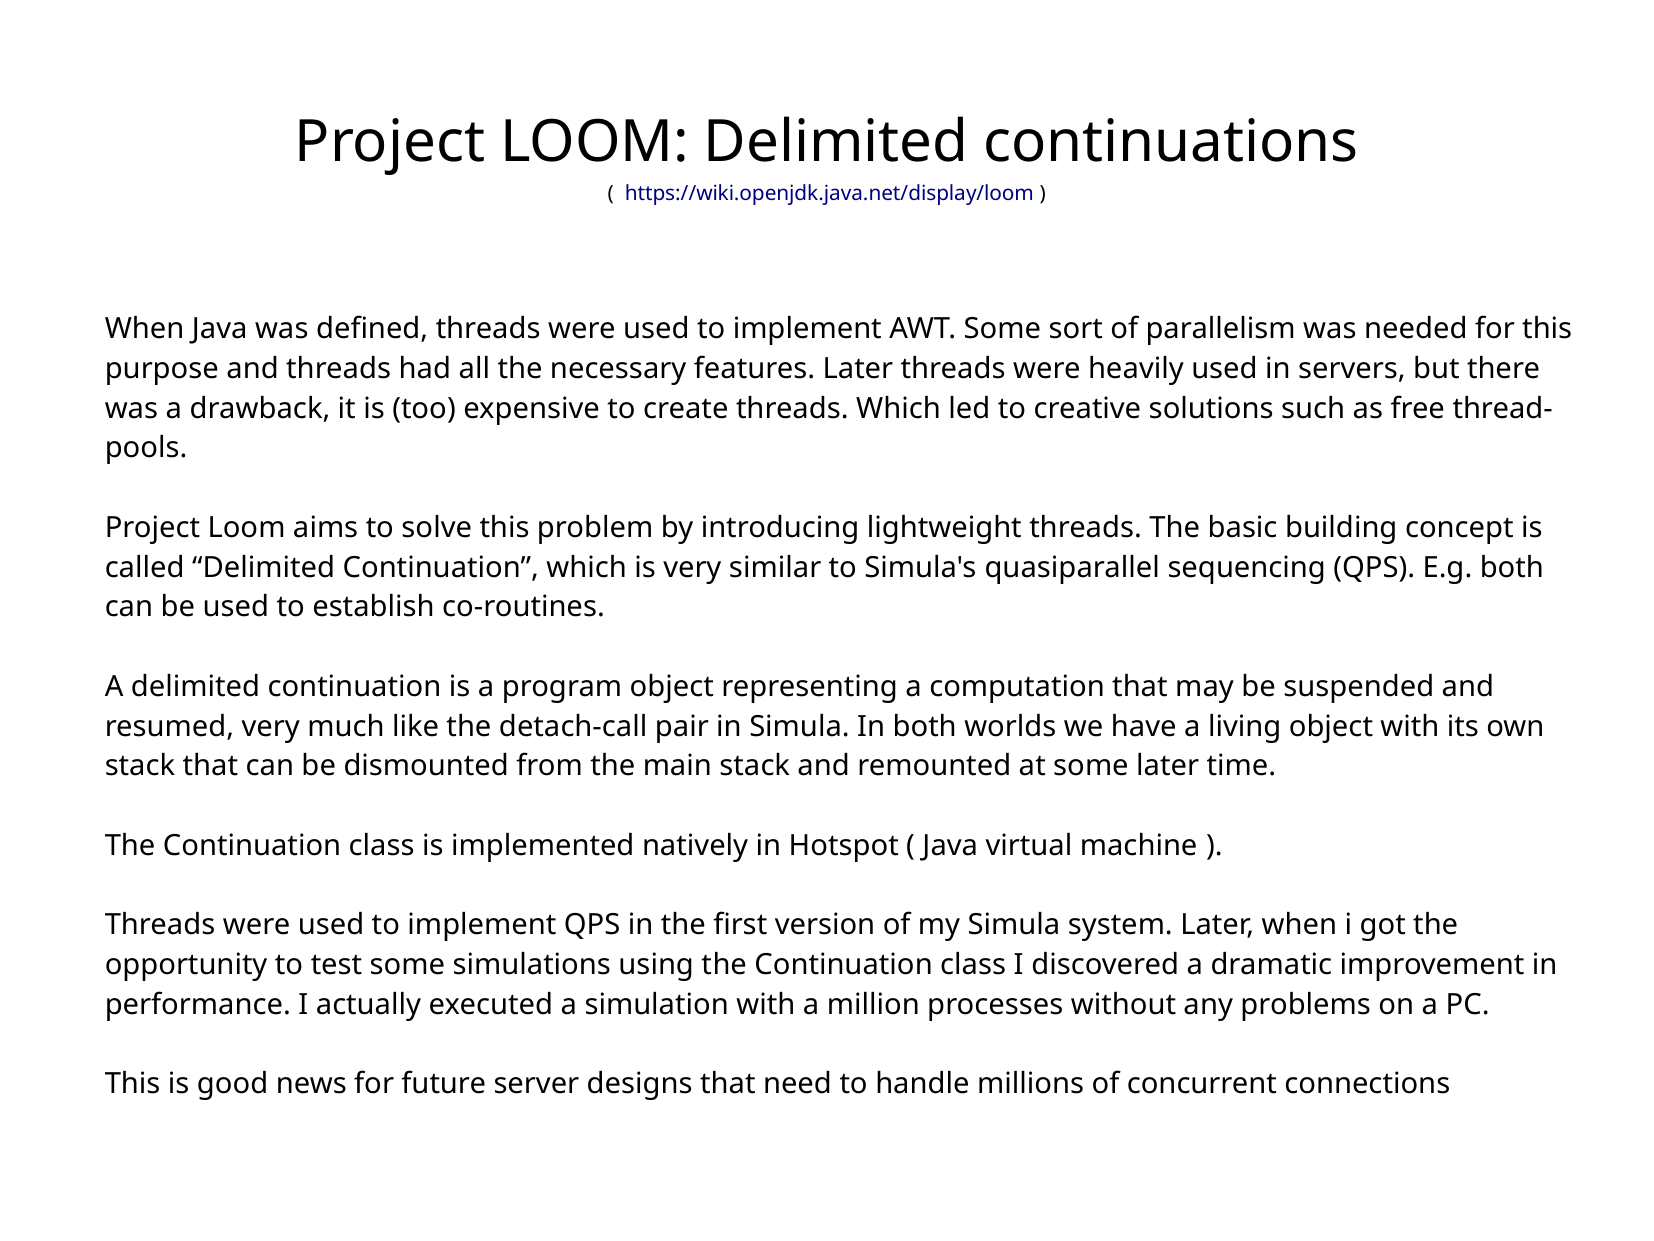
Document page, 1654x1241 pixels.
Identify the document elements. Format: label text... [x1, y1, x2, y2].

text_box When Java was defined, threads were used to implement AWT. Some sort of parallelism was needed for this purpose and threads had all the necessary features. Later threads were heavily used in servers, but there was a drawback, it is (too) expensive to create threads. Which led to creative solutions such as free thread-pools. Project Loom aims to solve this problem by introducing lightweight threads. The basic building concept is called “Delimited Continuation”, which is very similar to Simula's quasiparallel sequencing (QPS). E.g. both can be used to establish co-routines. A delimited continuation is a program object representing a computation that may be suspended and resumed, very much like the detach-call pair in Simula. In both worlds we have a living object with its own stack that can be dismounted from the main stack and remounted at some later time. The Continuation class is implemented natively in Hotspot ( Java virtual machine ). Threads were used to implement QPS in the first version of my Simula system. Later, when i got the opportunity to test some simulations using the Continuation class I discovered a dramatic improvement in performance. I actually executed a simulation with a million processes without any problems on a PC. This is good news for future server designs that need to handle millions of concurrent connections [90, 300, 1591, 1171]
title Project LOOM: Delimited continuations ( https://wiki.openjdk.java.net/display/loom ) [82, 49, 1571, 257]
